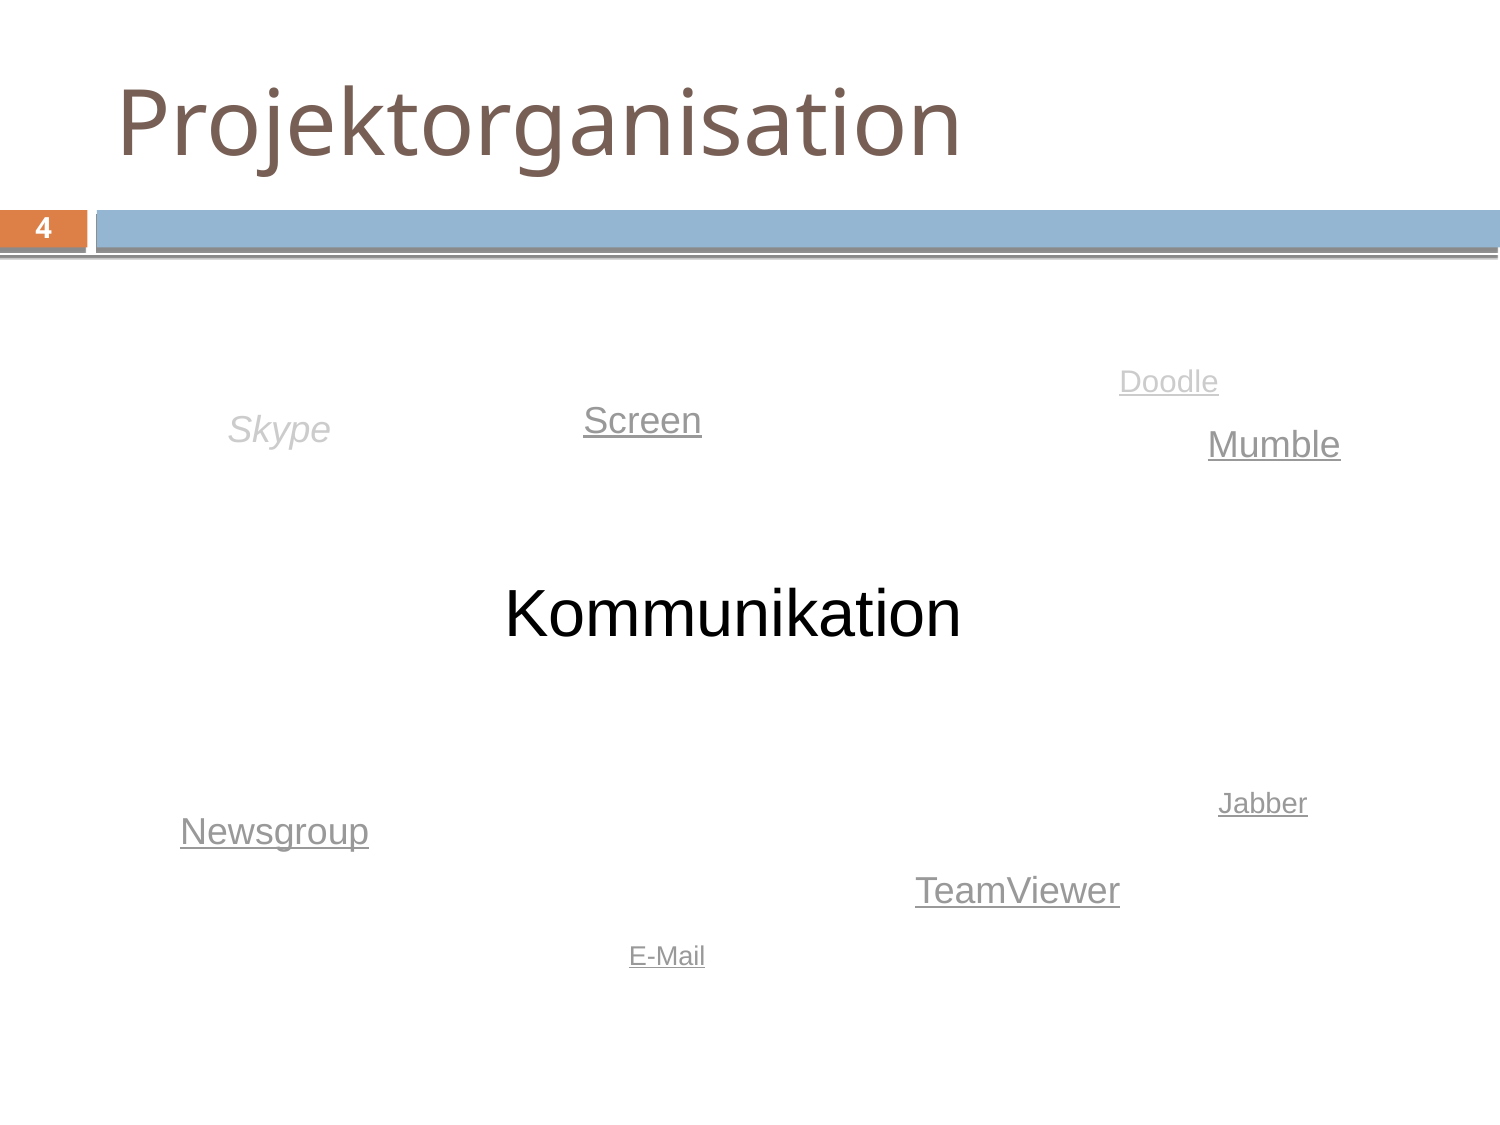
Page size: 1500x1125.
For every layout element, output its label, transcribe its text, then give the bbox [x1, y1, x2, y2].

text_box E-Mail [614, 933, 721, 979]
text_box Doodle [1104, 356, 1236, 407]
text_box Mumble [1192, 415, 1356, 473]
text_box Jabber [1203, 779, 1323, 828]
subtitle Kommunikation [47, 274, 1385, 1028]
text_box Skype [212, 401, 347, 459]
text_box Newsgroup [165, 803, 384, 860]
title Projektorganisation [100, 37, 1438, 200]
text_box TeamViewer [900, 862, 1135, 920]
text_box Screen [568, 392, 732, 449]
